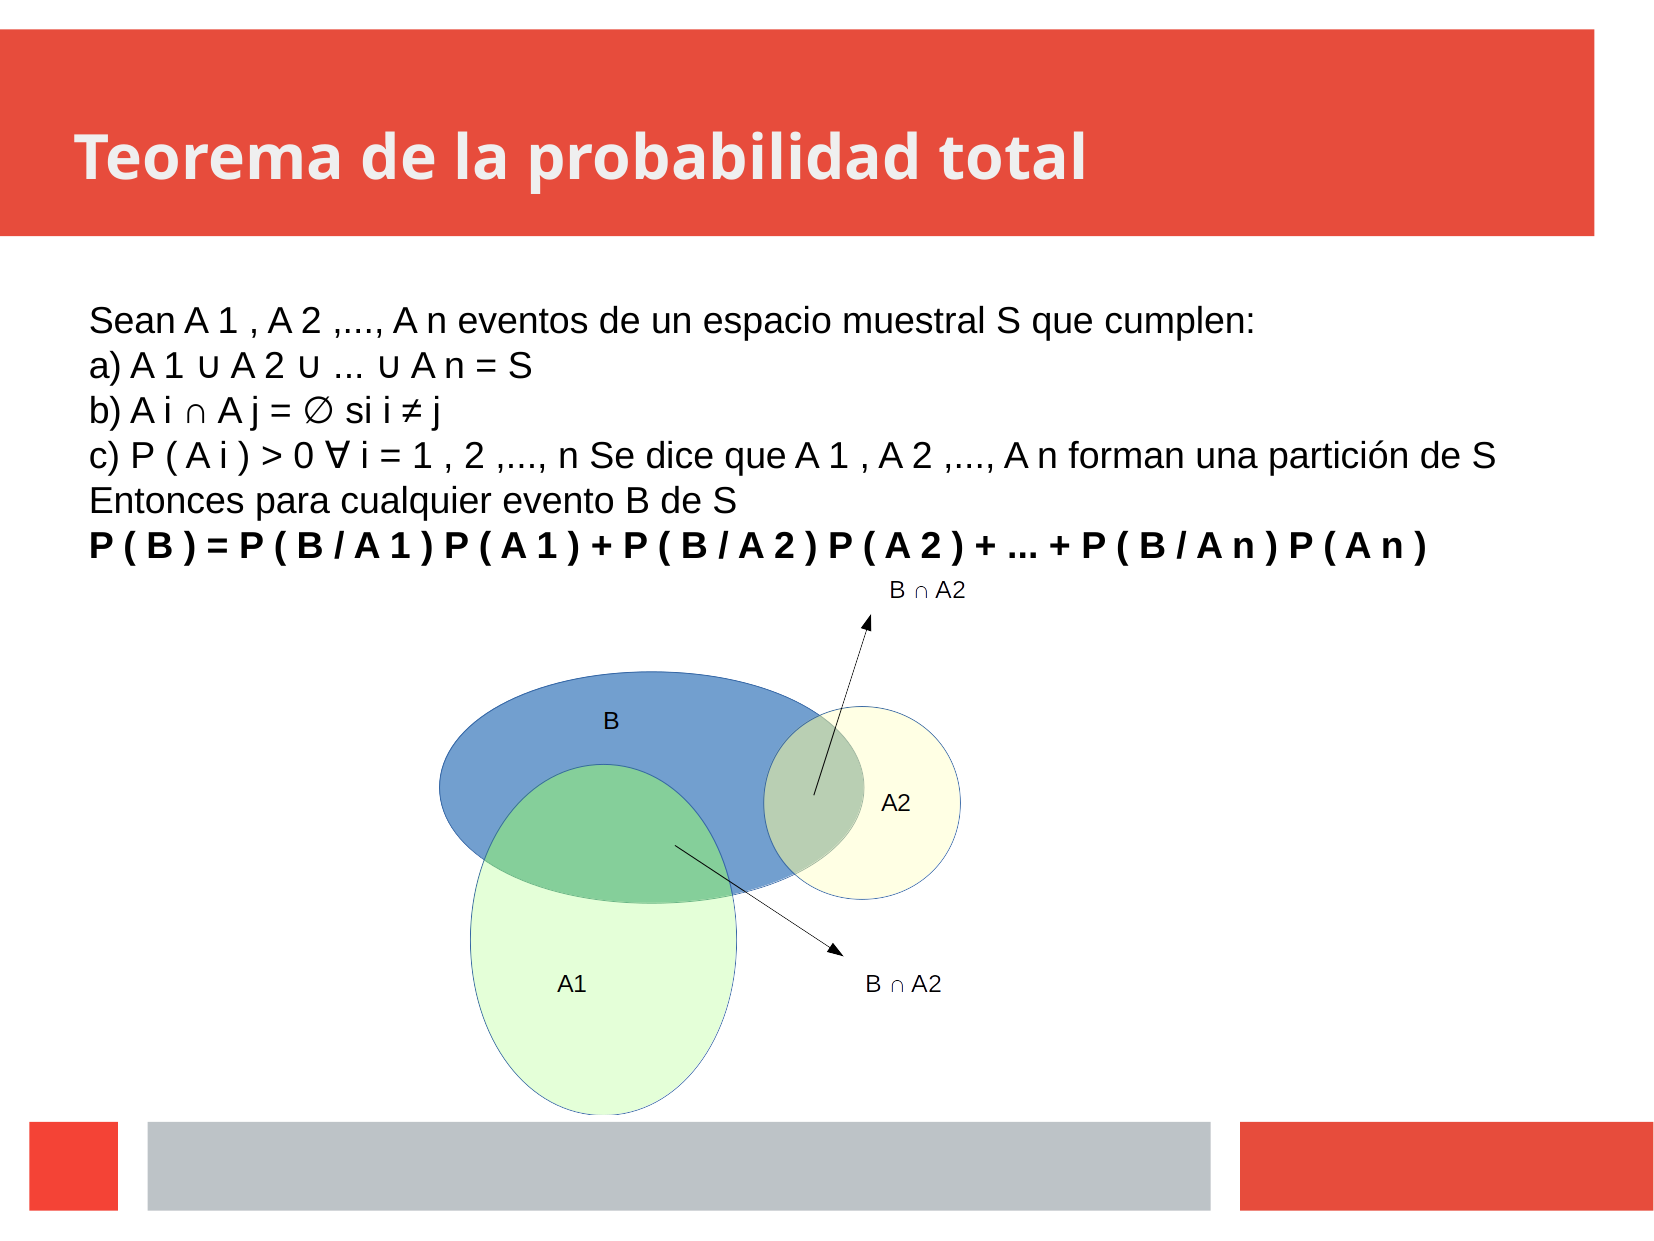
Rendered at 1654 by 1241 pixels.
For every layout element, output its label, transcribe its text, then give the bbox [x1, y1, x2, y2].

list Sean A 1 , A 2 ,..., A n eventos de un espacio muestral S que cumplen: a) A 1 ∪ A 2 ∪ ... ∪ A n = S b) A i ∩ A j = ∅ si i ≠ j c) P ( A i ) > 0 ∀ i = 1 , 2 ,..., n Se dice que A 1 , A 2 ,..., A n forman una partición de S Entonces para cualquier evento B de S P ( B ) = P ( B / A 1 ) P ( A 1 ) + P ( B / A 2 ) P ( A 2 ) + ... + P ( B / A n ) P ( A n ) [73, 280, 1580, 647]
picture [439, 571, 1041, 1115]
title Teorema de la probabilidad total [59, 59, 1595, 207]
